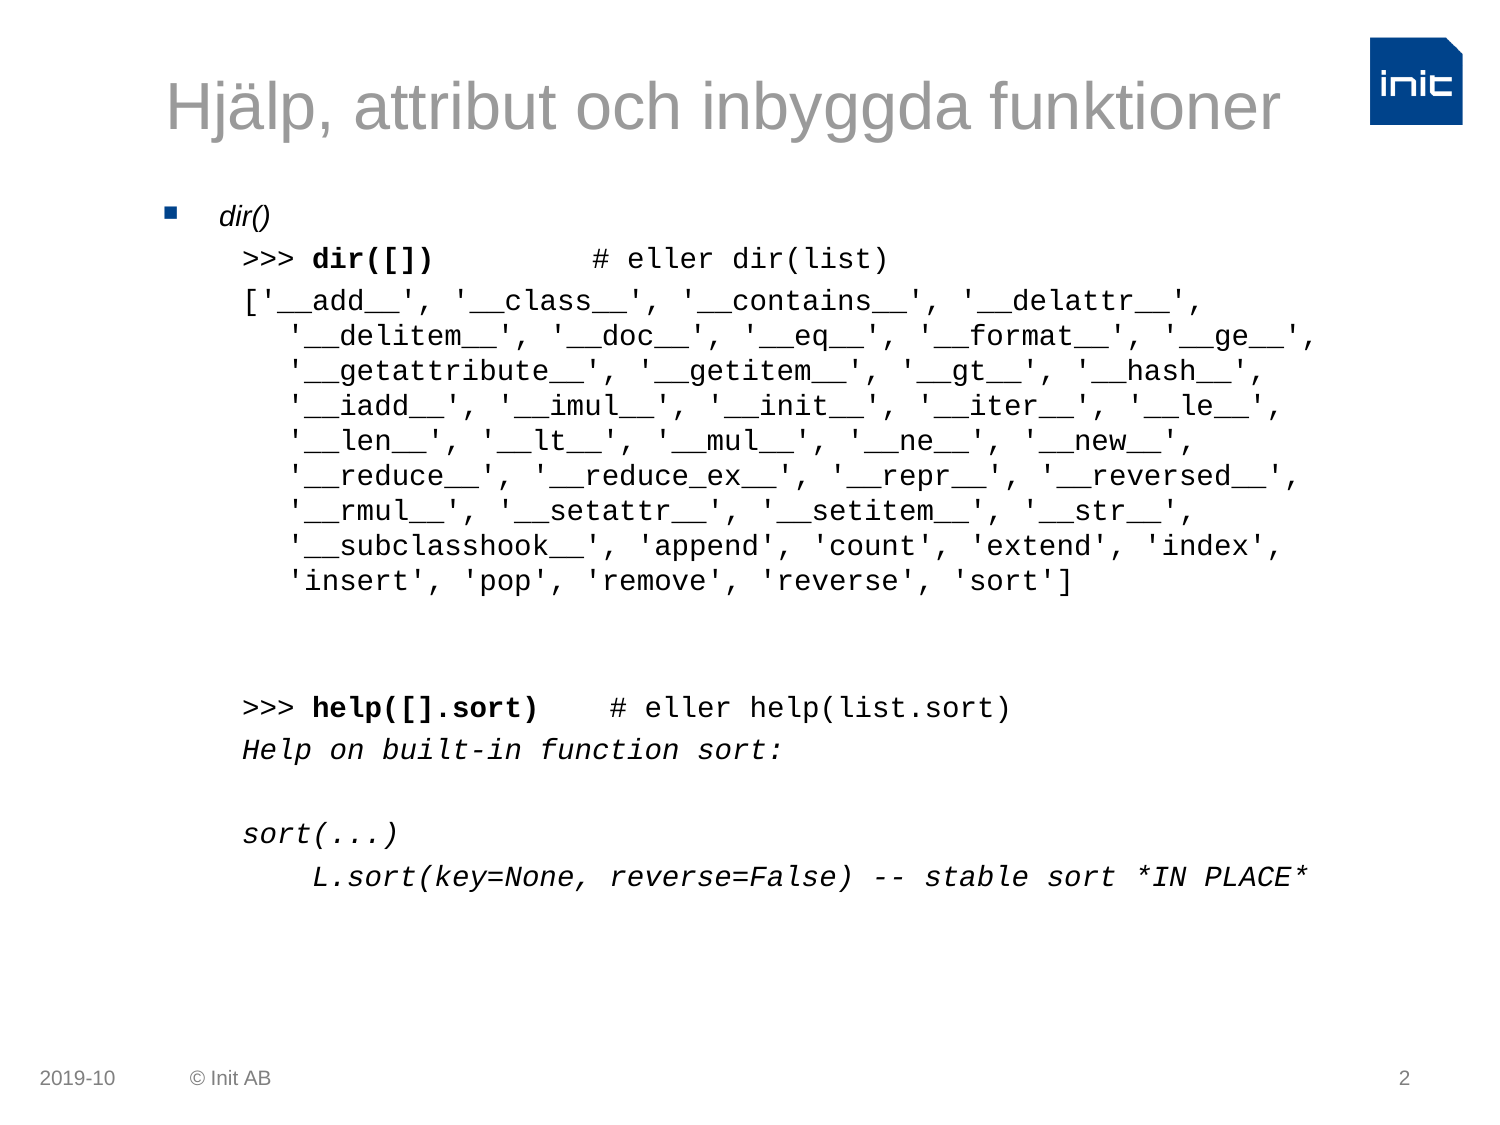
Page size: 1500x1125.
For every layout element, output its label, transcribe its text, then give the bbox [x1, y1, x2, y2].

text_box © Init AB [174, 1037, 1326, 1098]
text_box <nummer> [1350, 1037, 1426, 1098]
text_box 2019-10 [24, 1037, 151, 1098]
text_box Hjälp, attribut och inbyggda funktioner [150, 0, 1351, 151]
text_box dir() >>> dir([]) # eller dir(list) ['__add__', '__class__', '__contains__', '__delattr__', '__delitem__', '__doc__', '__eq__', '__format__', '__ge__', '__getattribute__', '__getitem__', '__gt__', '__hash__', '__iadd__', '__imul__', '__init__', '__iter__', '__le__', '__len__', '__lt__', '__mul__', '__ne__', '__new__', '__reduce__', '__reduce_ex__', '__repr__', '__reversed__', '__rmul__', '__setattr__', '__setitem__', '__str__', '__subclasshook__', 'append', 'count', 'extend', 'index', 'insert', 'pop', 'remove', 'reverse', 'sort'] >>> help([].sort) # eller help(list.sort) Help on built-in function sort: sort(...) L.sort(key=None, reverse=False) -- stable sort *IN PLACE* [150, 189, 1351, 963]
picture [1370, 37, 1463, 125]
